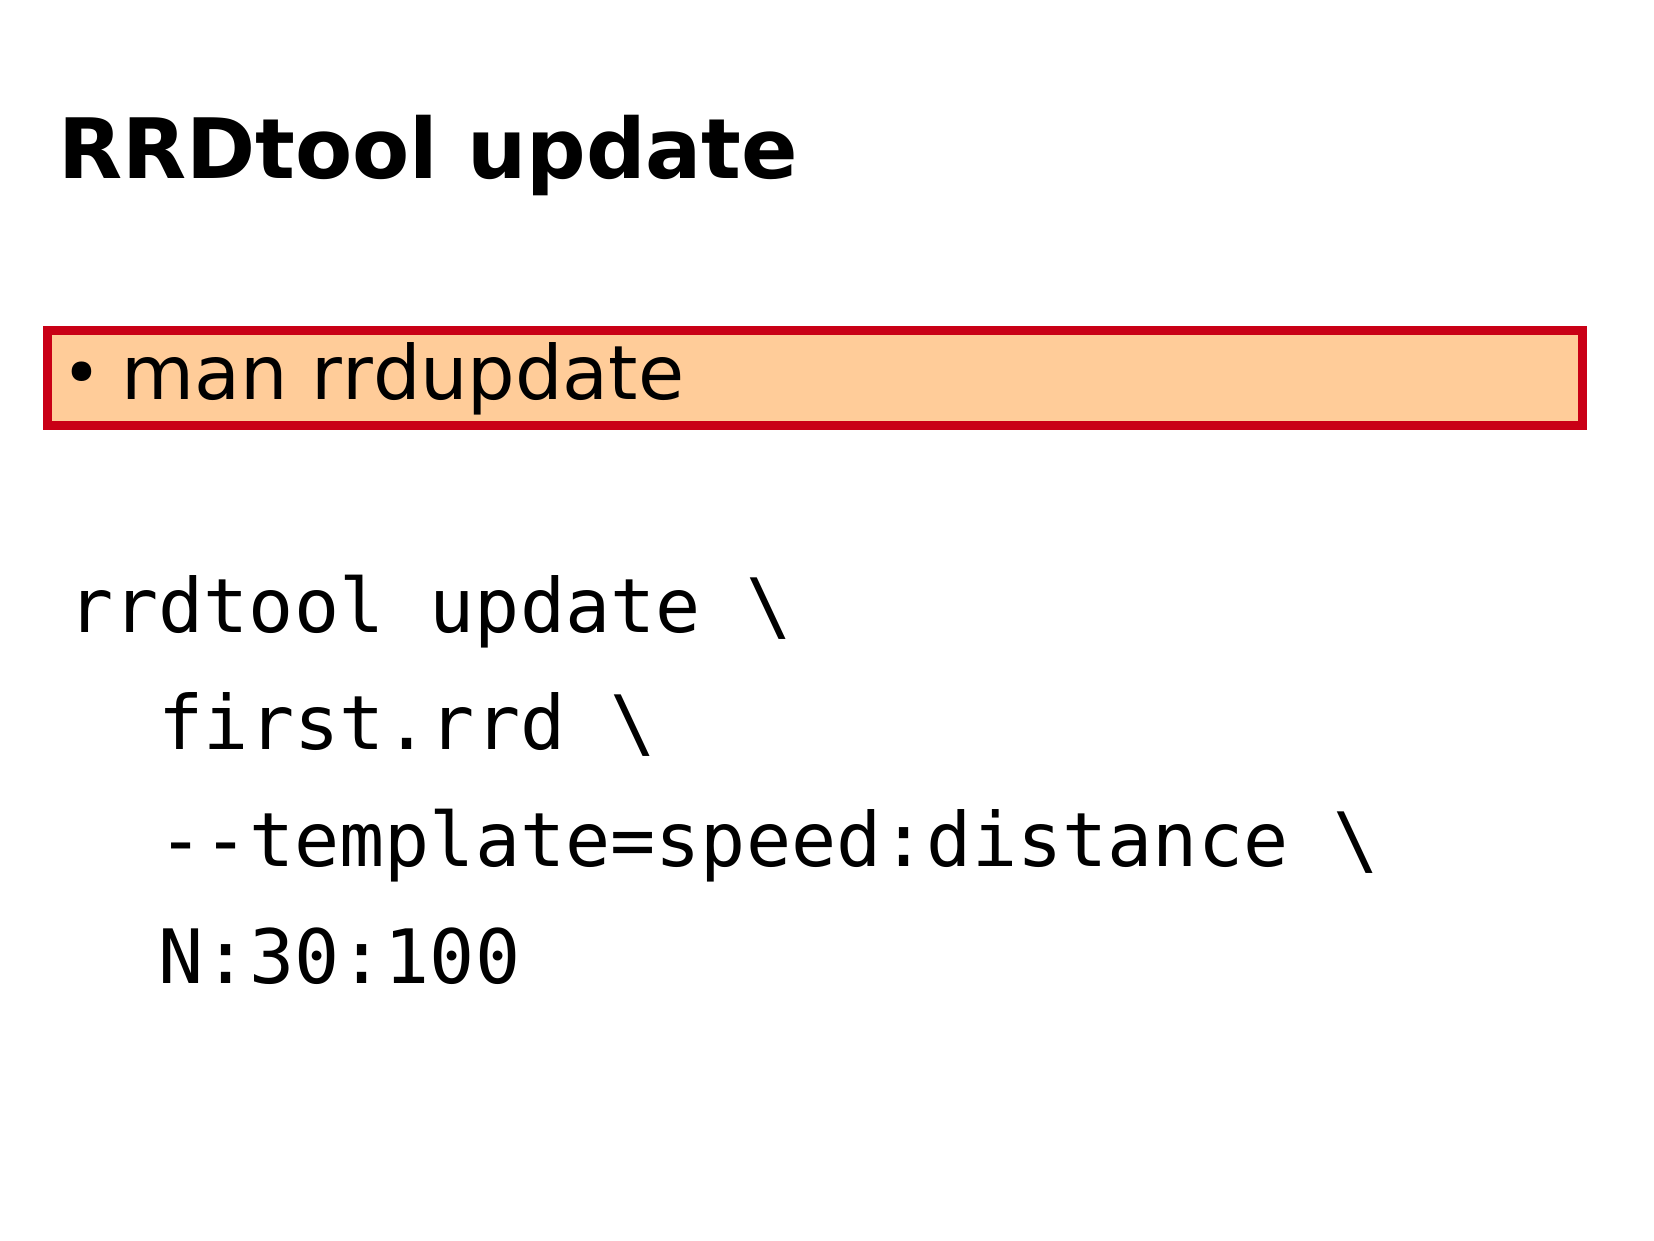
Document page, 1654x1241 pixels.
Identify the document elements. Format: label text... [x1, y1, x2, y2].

title RRDtool update [59, 75, 1607, 225]
list man rrdupdate rrdtool update \ first.rrd \ --template=speed:distance \ N:30:100 [50, 329, 1571, 1099]
text_box [1571, 330, 1583, 426]
